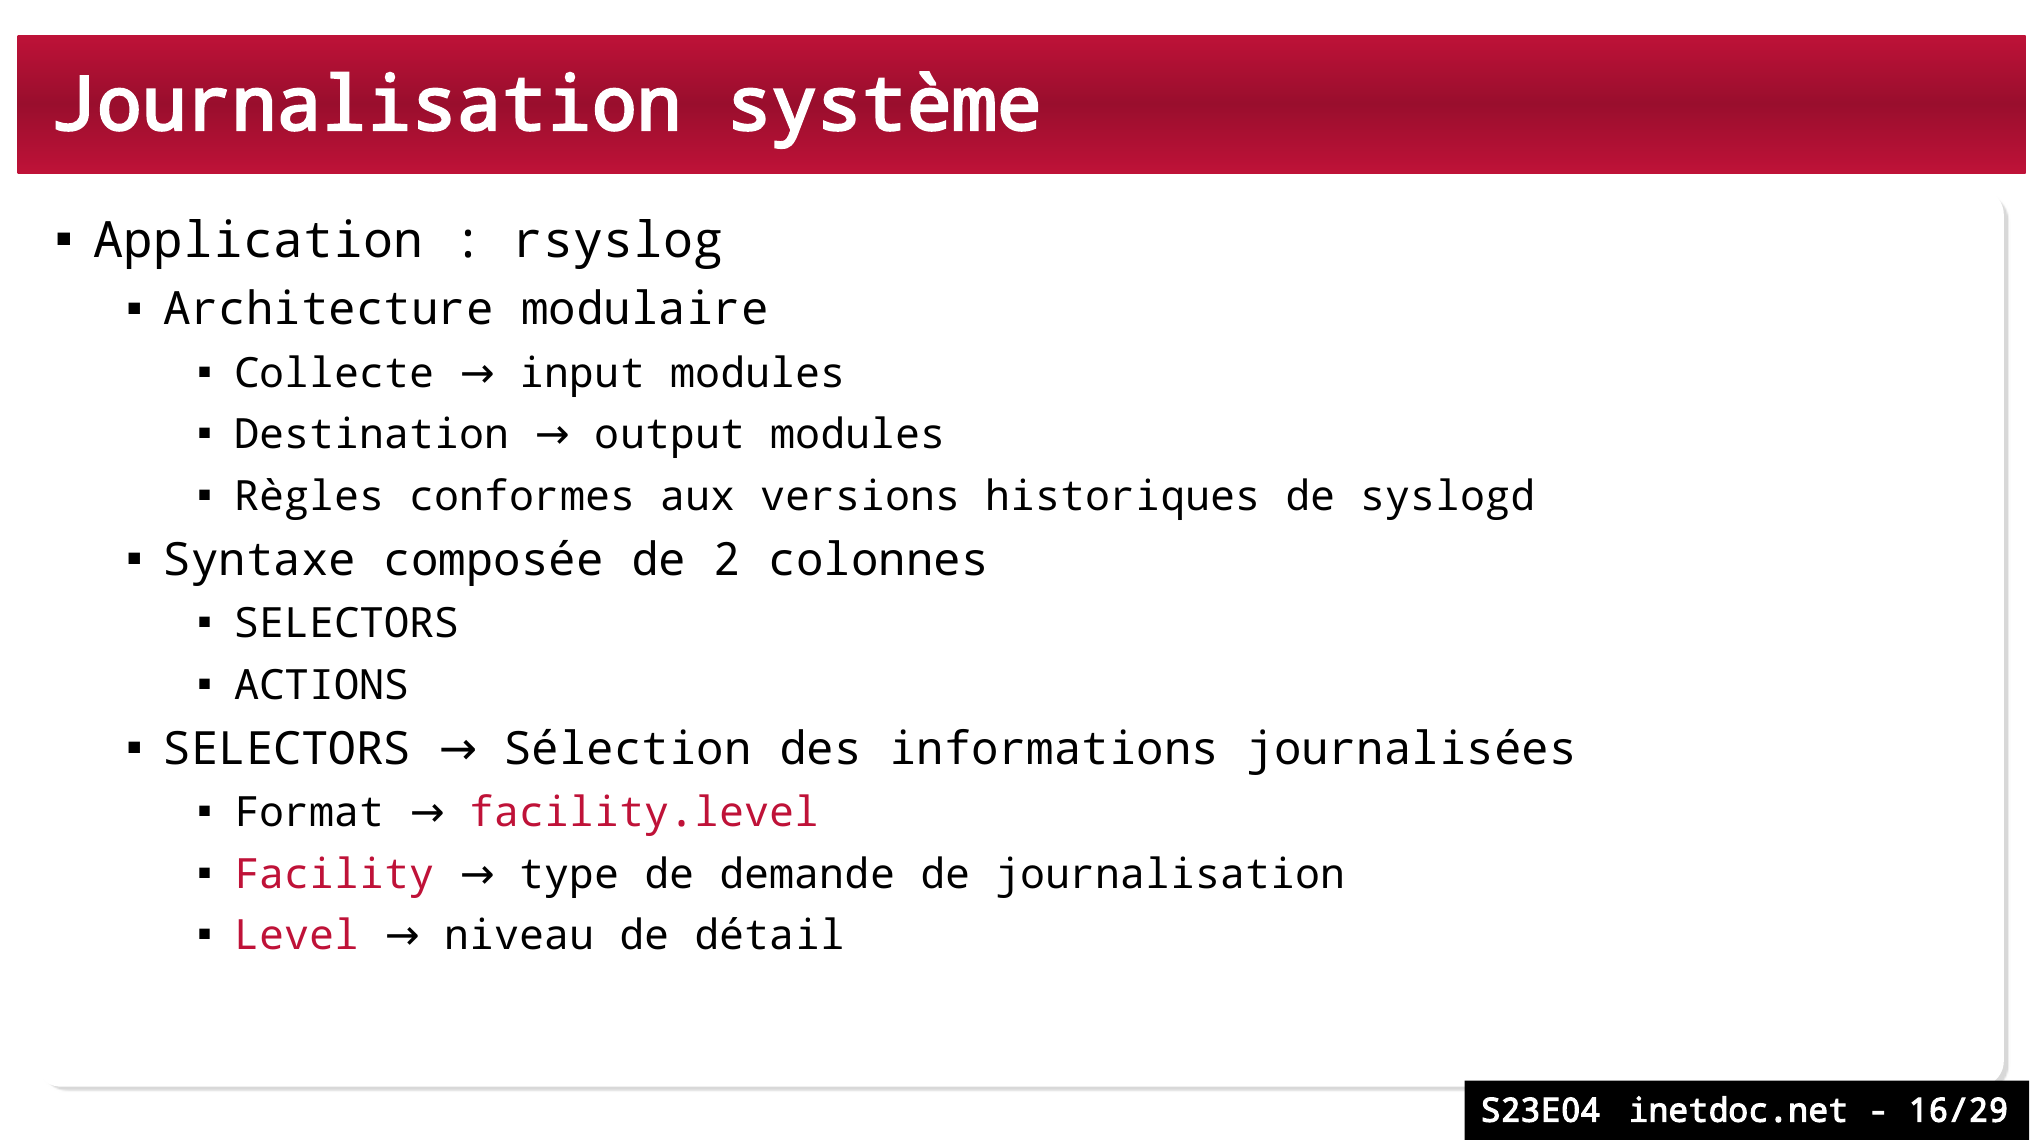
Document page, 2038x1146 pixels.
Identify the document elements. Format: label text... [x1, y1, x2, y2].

text_box S23E04 inetdoc.net - <numéro>/29 [1464, 1080, 2030, 1140]
text_box Journalisation système [17, 35, 2026, 174]
text_box Application : rsyslog Architecture modulaire Collecte → input modules Destination → output modules Règles conformes aux versions historiques de syslogd Syntaxe composée de 2 colonnes SELECTORS ACTIONS SELECTORS → Sélection des informations journalisées Format → facility.level Facility → type de demande de journalisation Level → niveau de détail [35, 188, 2004, 1087]
